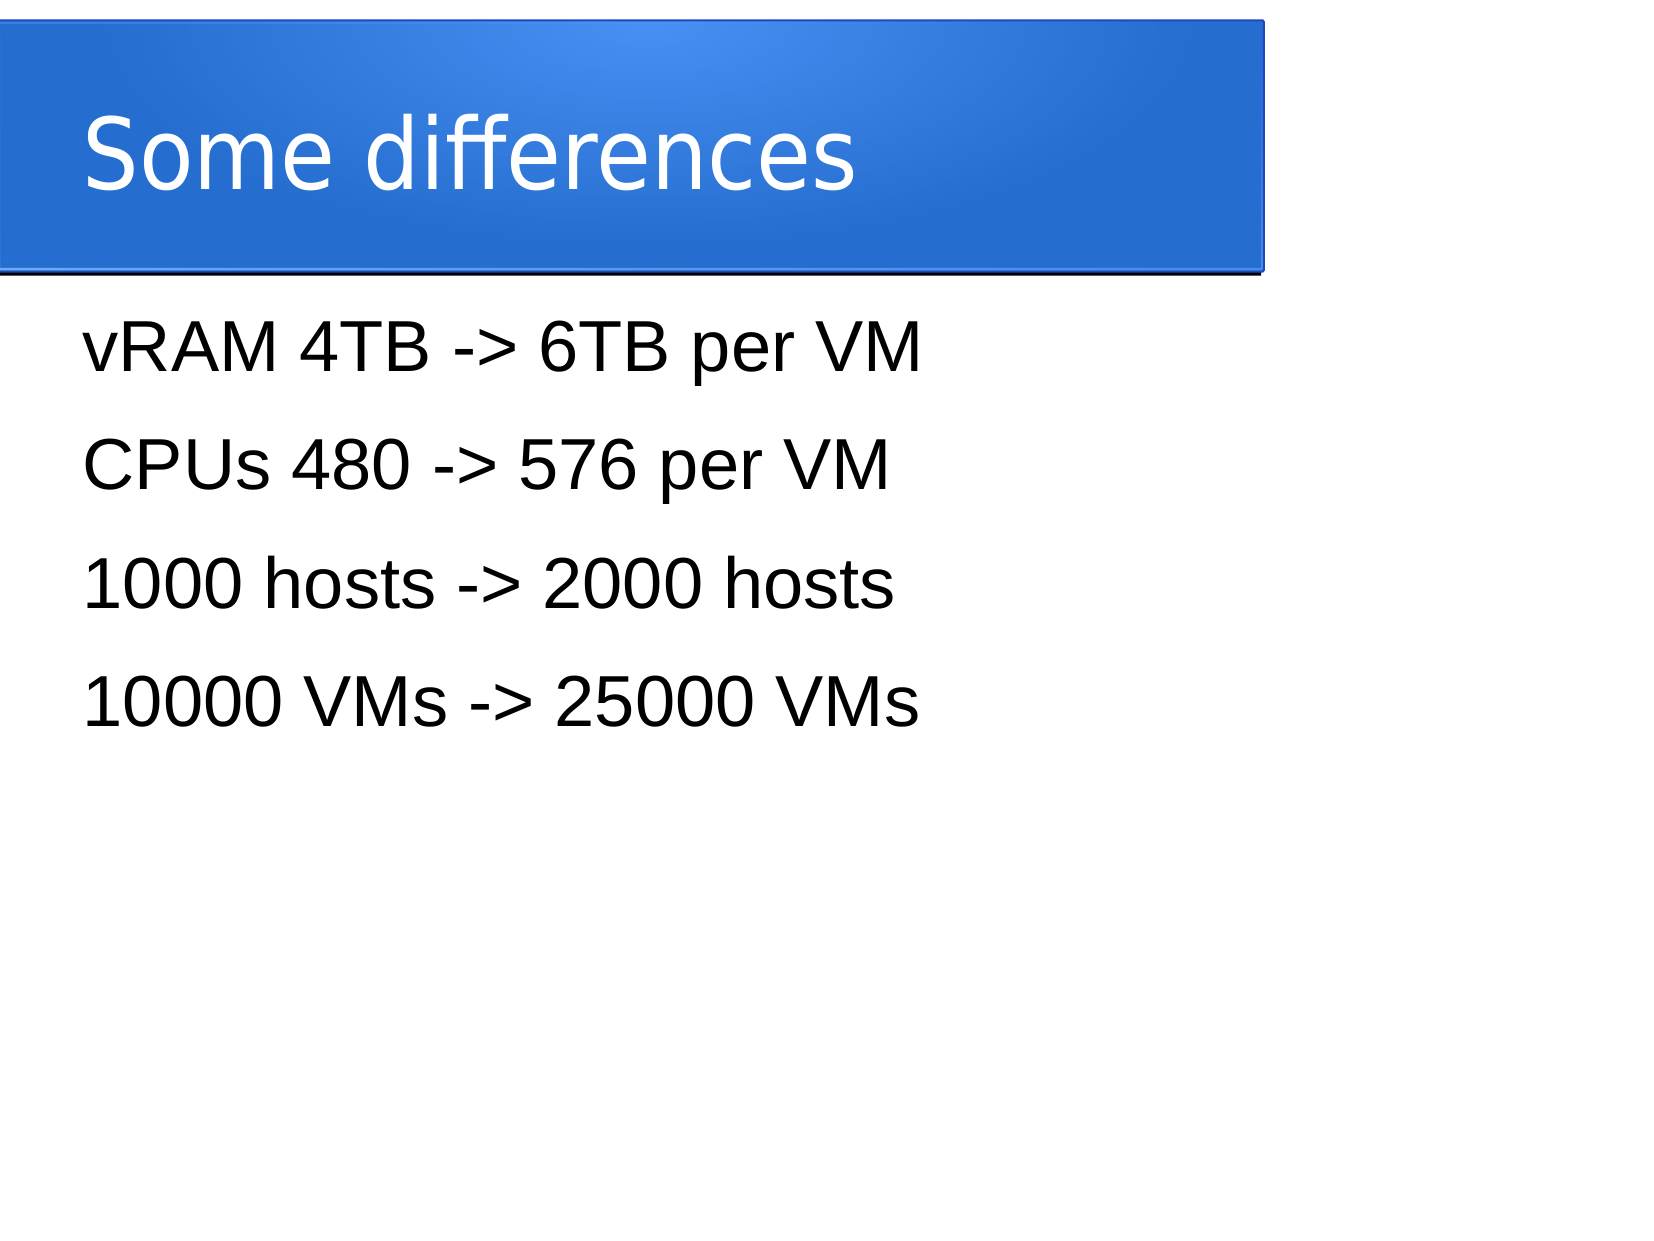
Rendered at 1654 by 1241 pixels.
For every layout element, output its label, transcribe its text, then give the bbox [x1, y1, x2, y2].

list vRAM 4TB -> 6TB per VM CPUs 480 -> 576 per VM 1000 hosts -> 2000 hosts 10000 VMs -> 25000 VMs [82, 299, 1571, 1019]
title Some differences [82, 33, 1235, 266]
